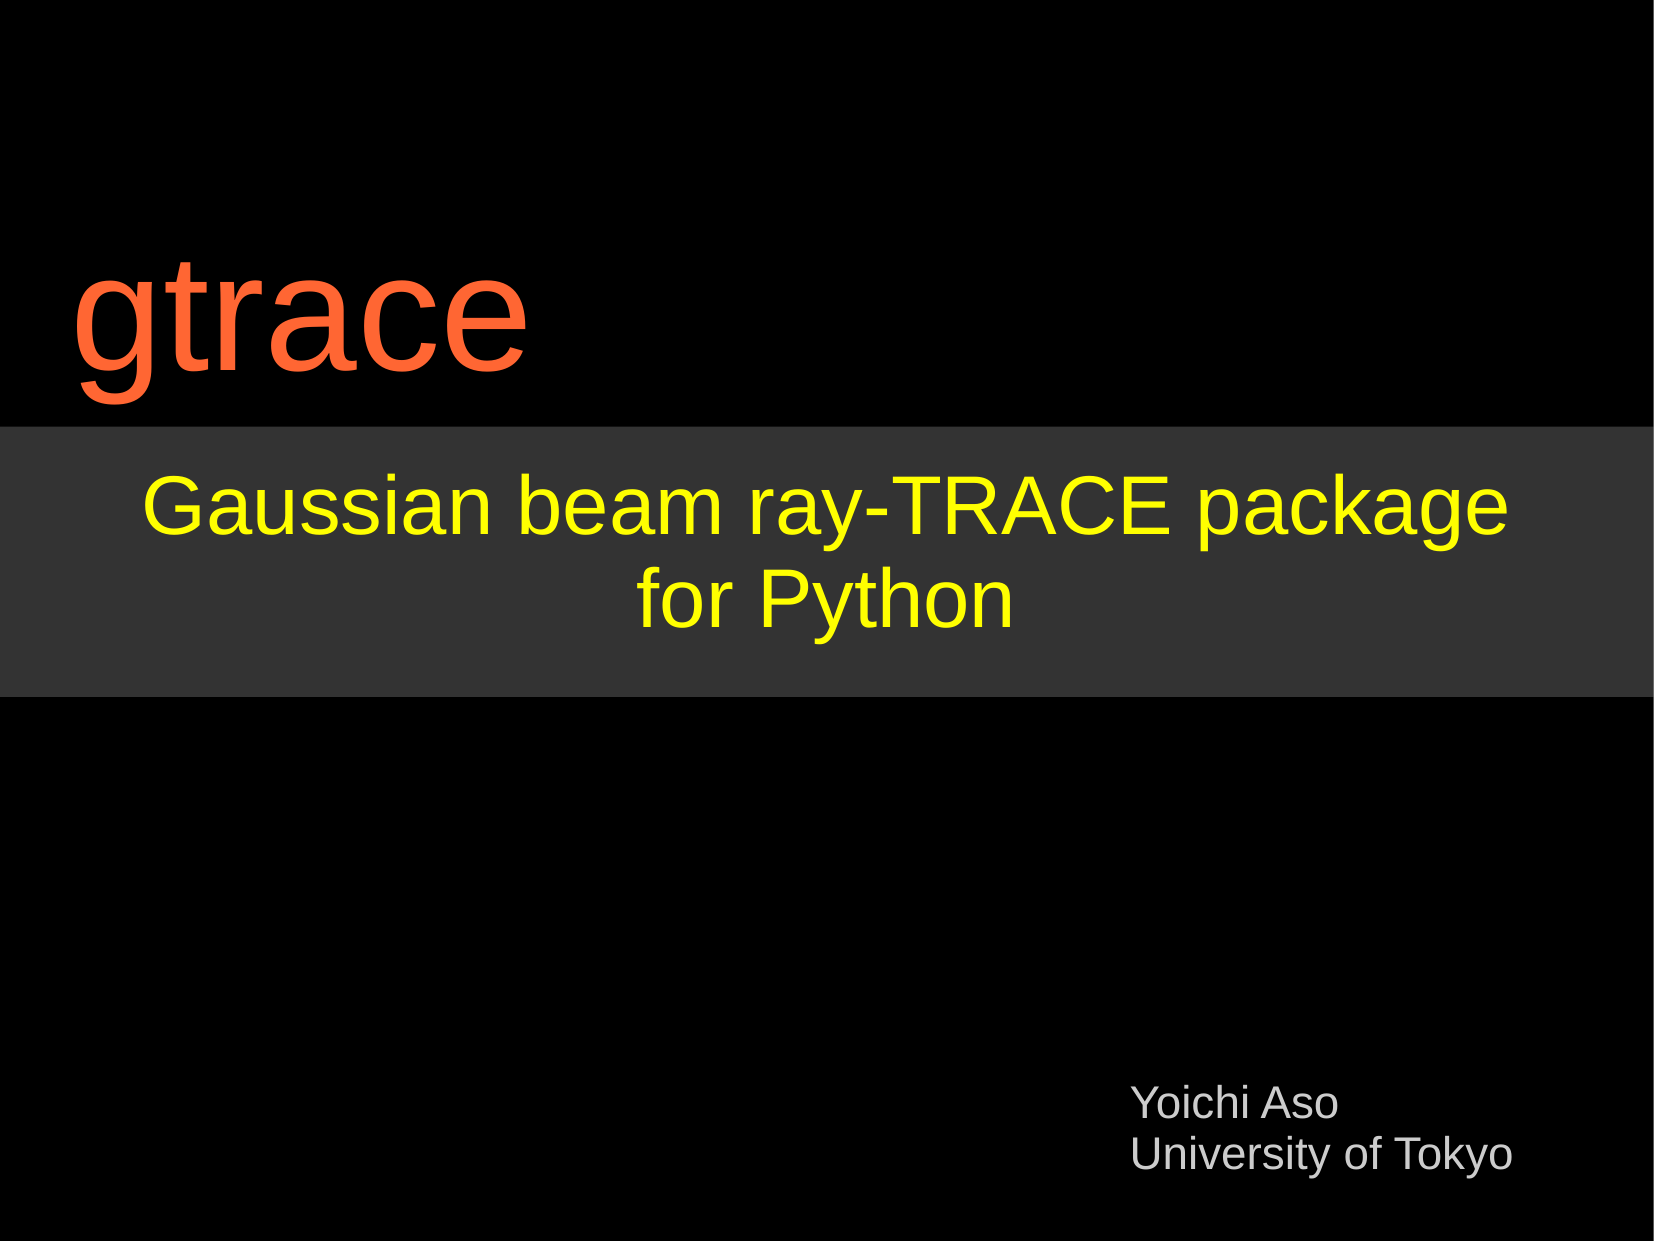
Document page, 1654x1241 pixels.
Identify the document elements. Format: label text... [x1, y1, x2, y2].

text_box Yoichi Aso University of Tokyo [1114, 1069, 1529, 1188]
text_box Gaussian beam ray-TRACE package for Python [127, 451, 1527, 653]
text_box [0, 426, 1654, 697]
text_box gtrace [56, 212, 550, 414]
